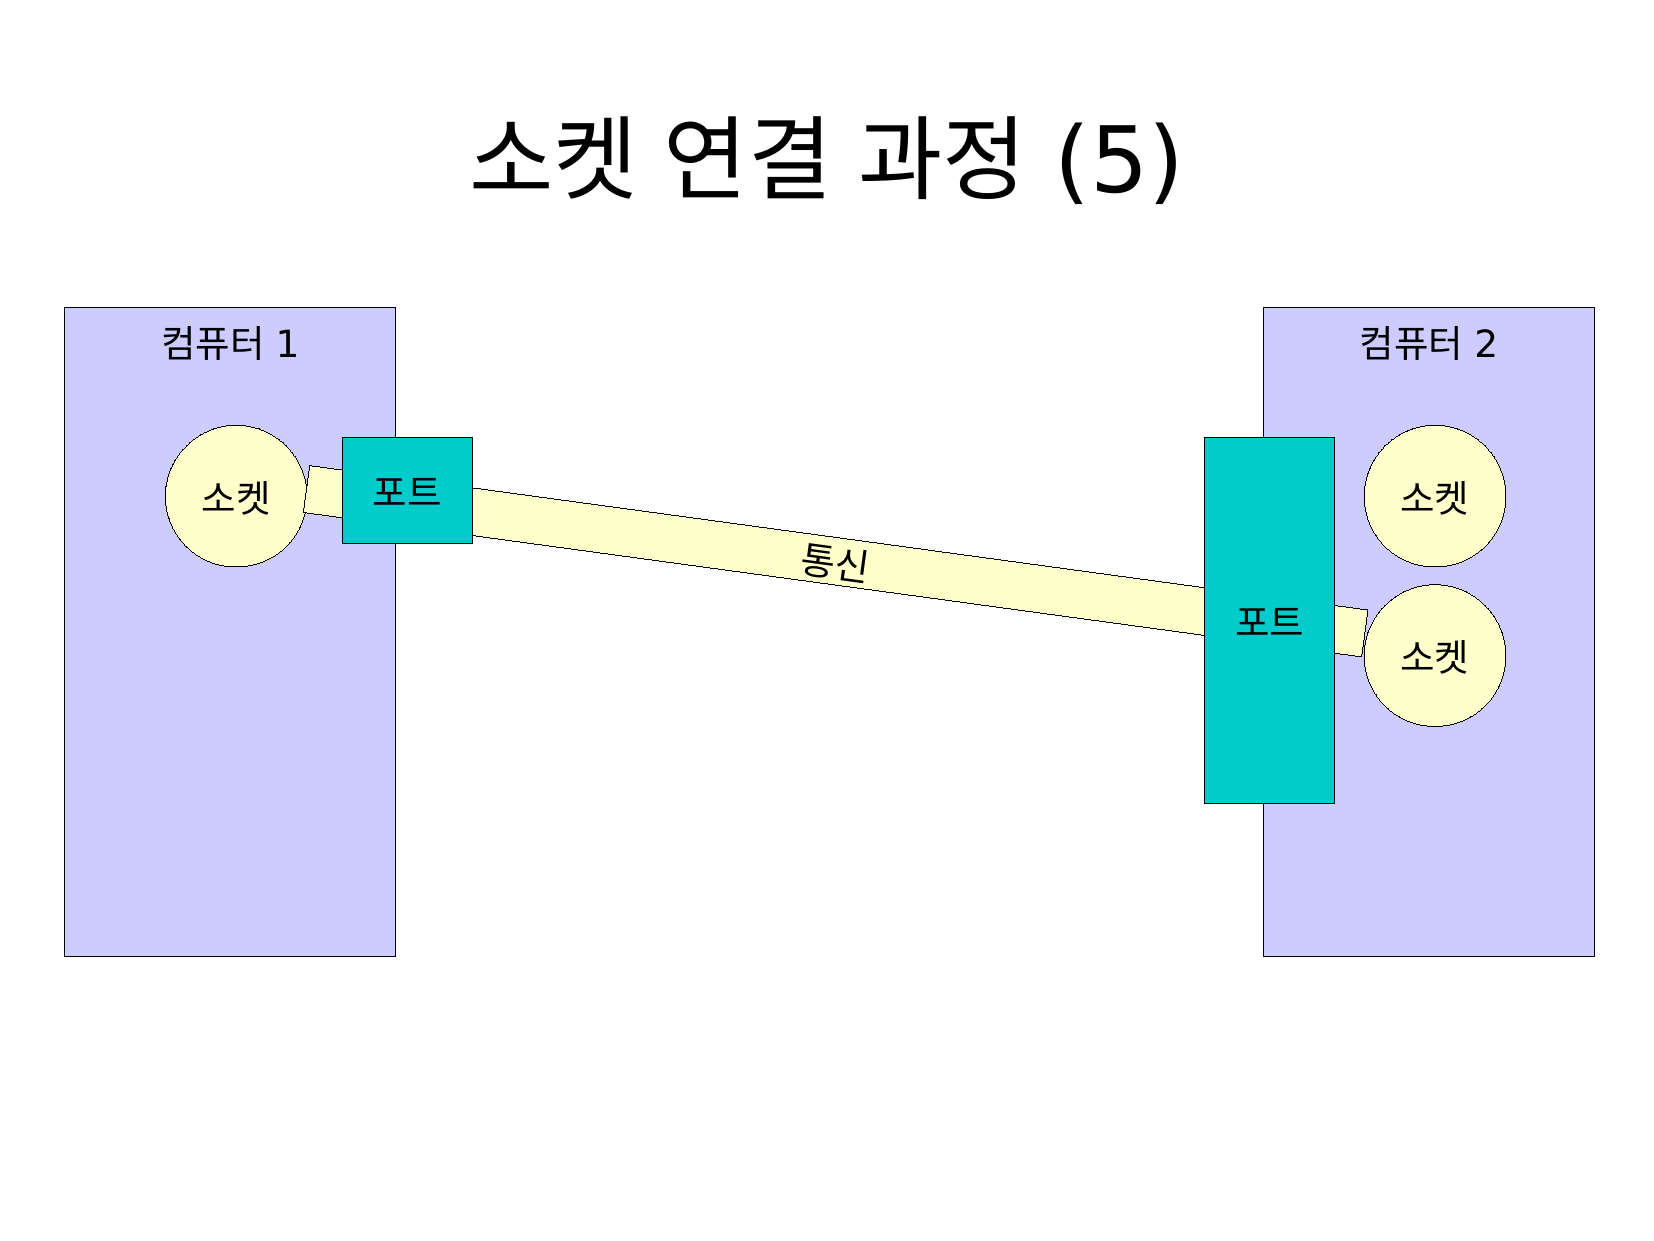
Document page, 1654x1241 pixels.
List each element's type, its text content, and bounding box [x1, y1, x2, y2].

text_box 통신 [473, 487, 1204, 636]
text_box 소켓 [165, 425, 307, 567]
text_box 소켓 [1364, 425, 1506, 567]
text_box 통신 [1335, 605, 1368, 657]
text_box 포트 [342, 437, 473, 544]
text_box 통신 [303, 465, 342, 518]
text_box 포트 [1204, 437, 1335, 804]
title 소켓 연결 과정(5) [82, 49, 1571, 257]
text_box 컴퓨터2 [1263, 307, 1595, 957]
text_box 소켓 [1364, 584, 1506, 727]
text_box 컴퓨터1 [64, 307, 396, 957]
